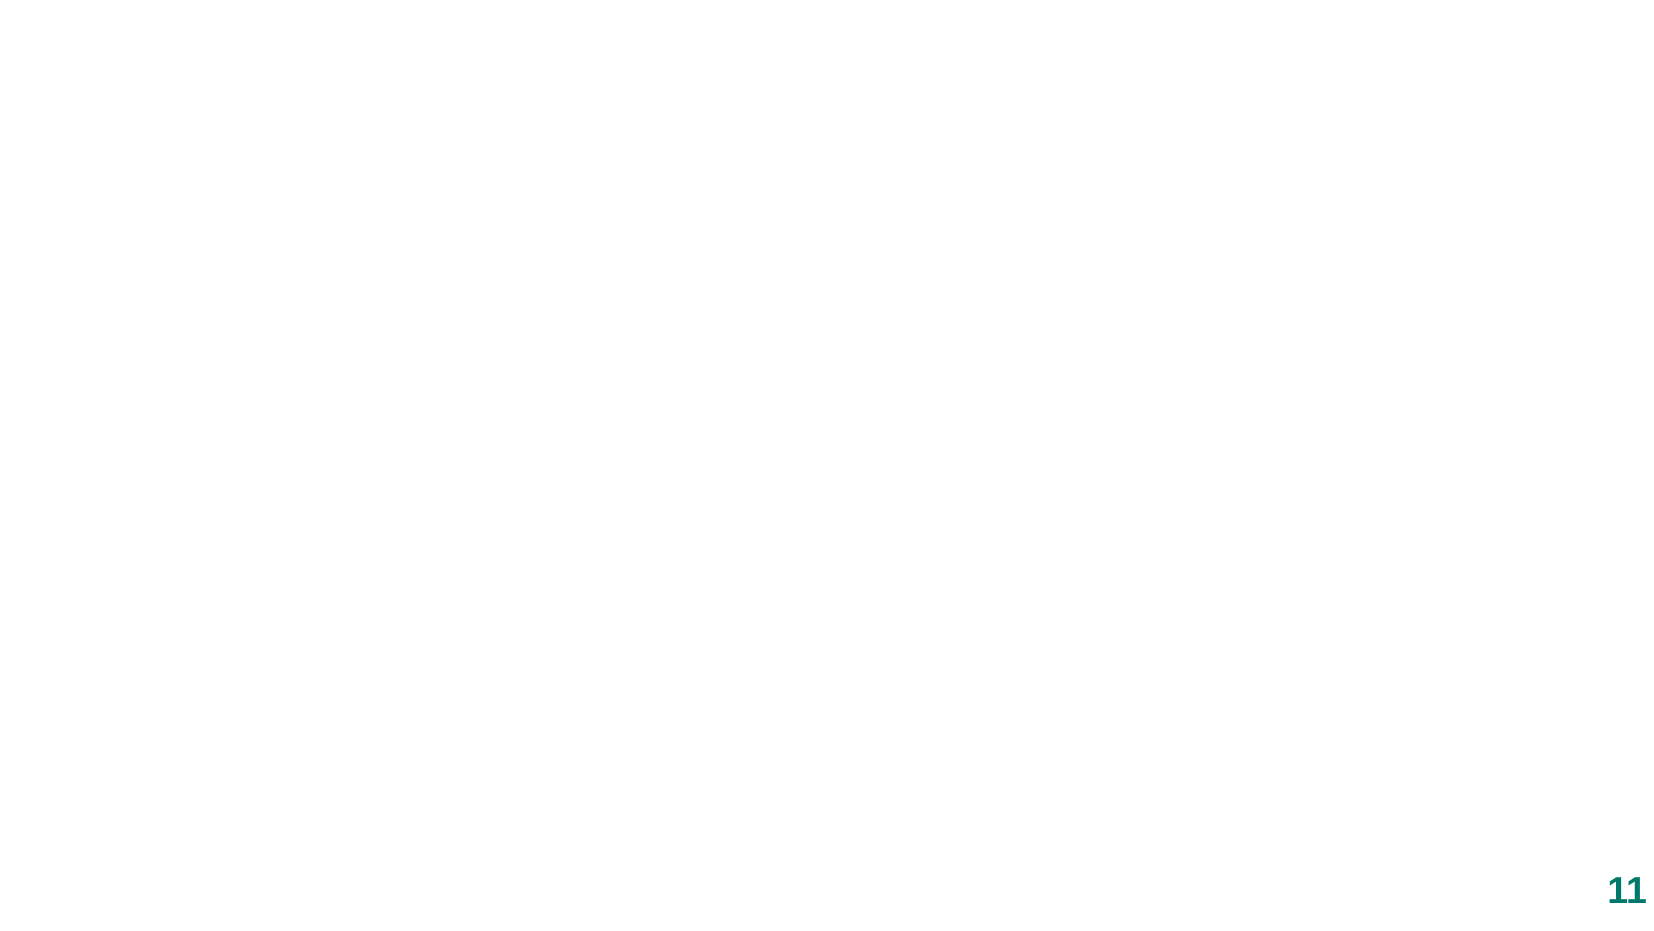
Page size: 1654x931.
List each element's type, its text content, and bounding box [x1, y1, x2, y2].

text_box <номер> [1460, 862, 1652, 931]
